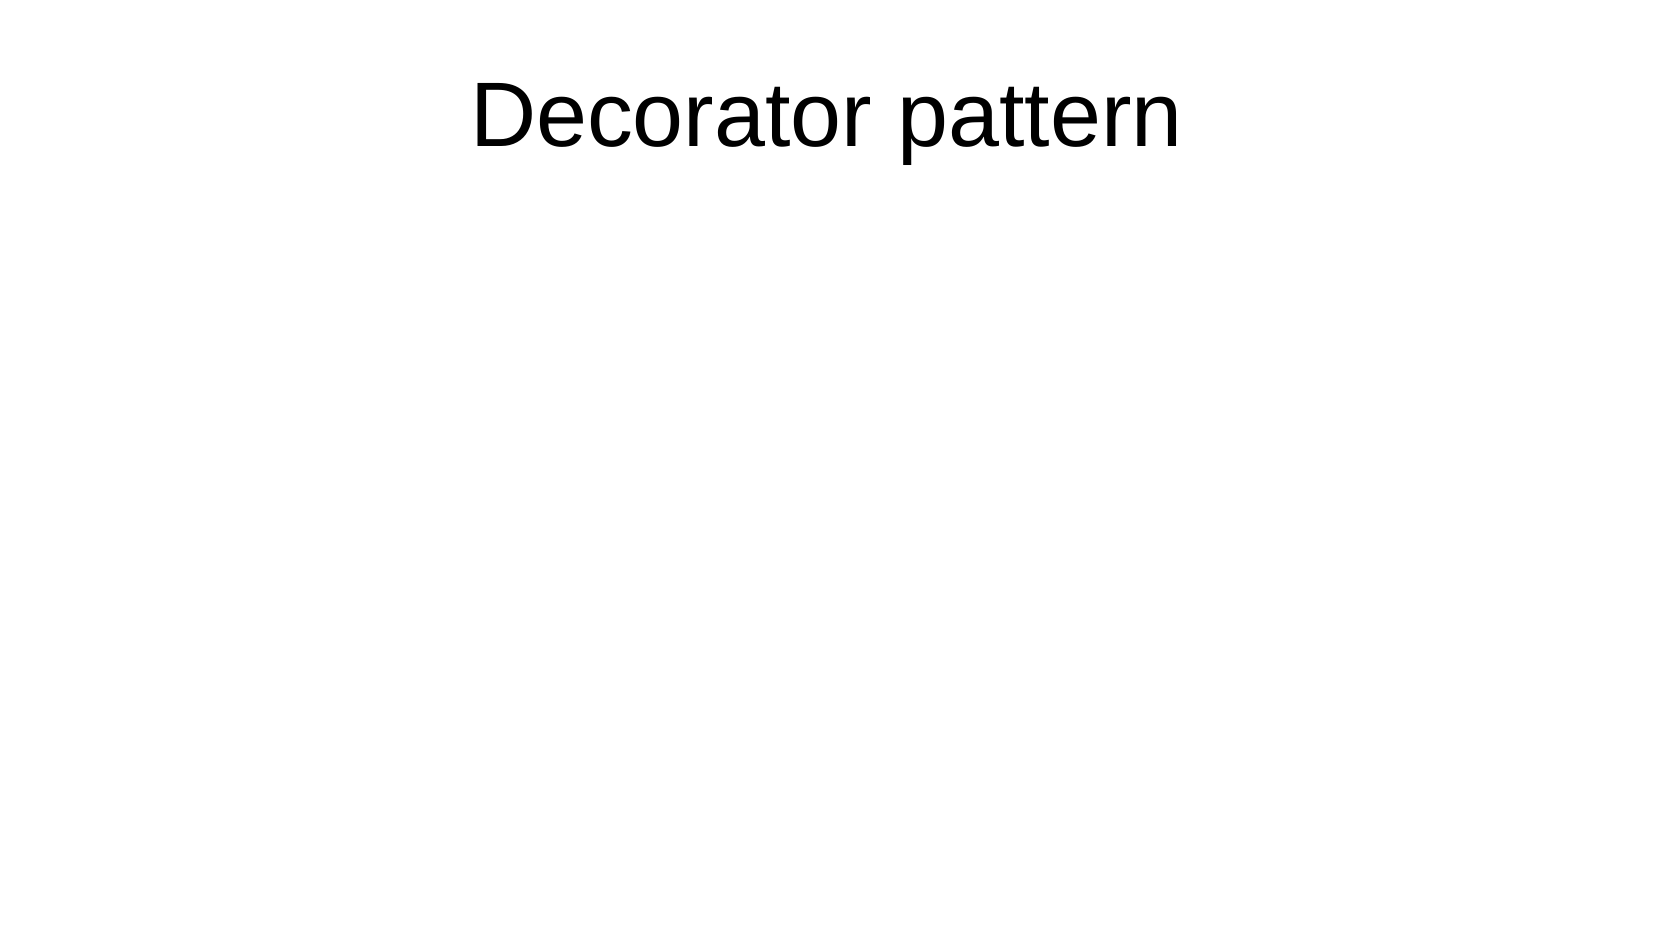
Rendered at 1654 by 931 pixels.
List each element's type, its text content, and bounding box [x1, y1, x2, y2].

title Decorator pattern [82, 37, 1571, 193]
